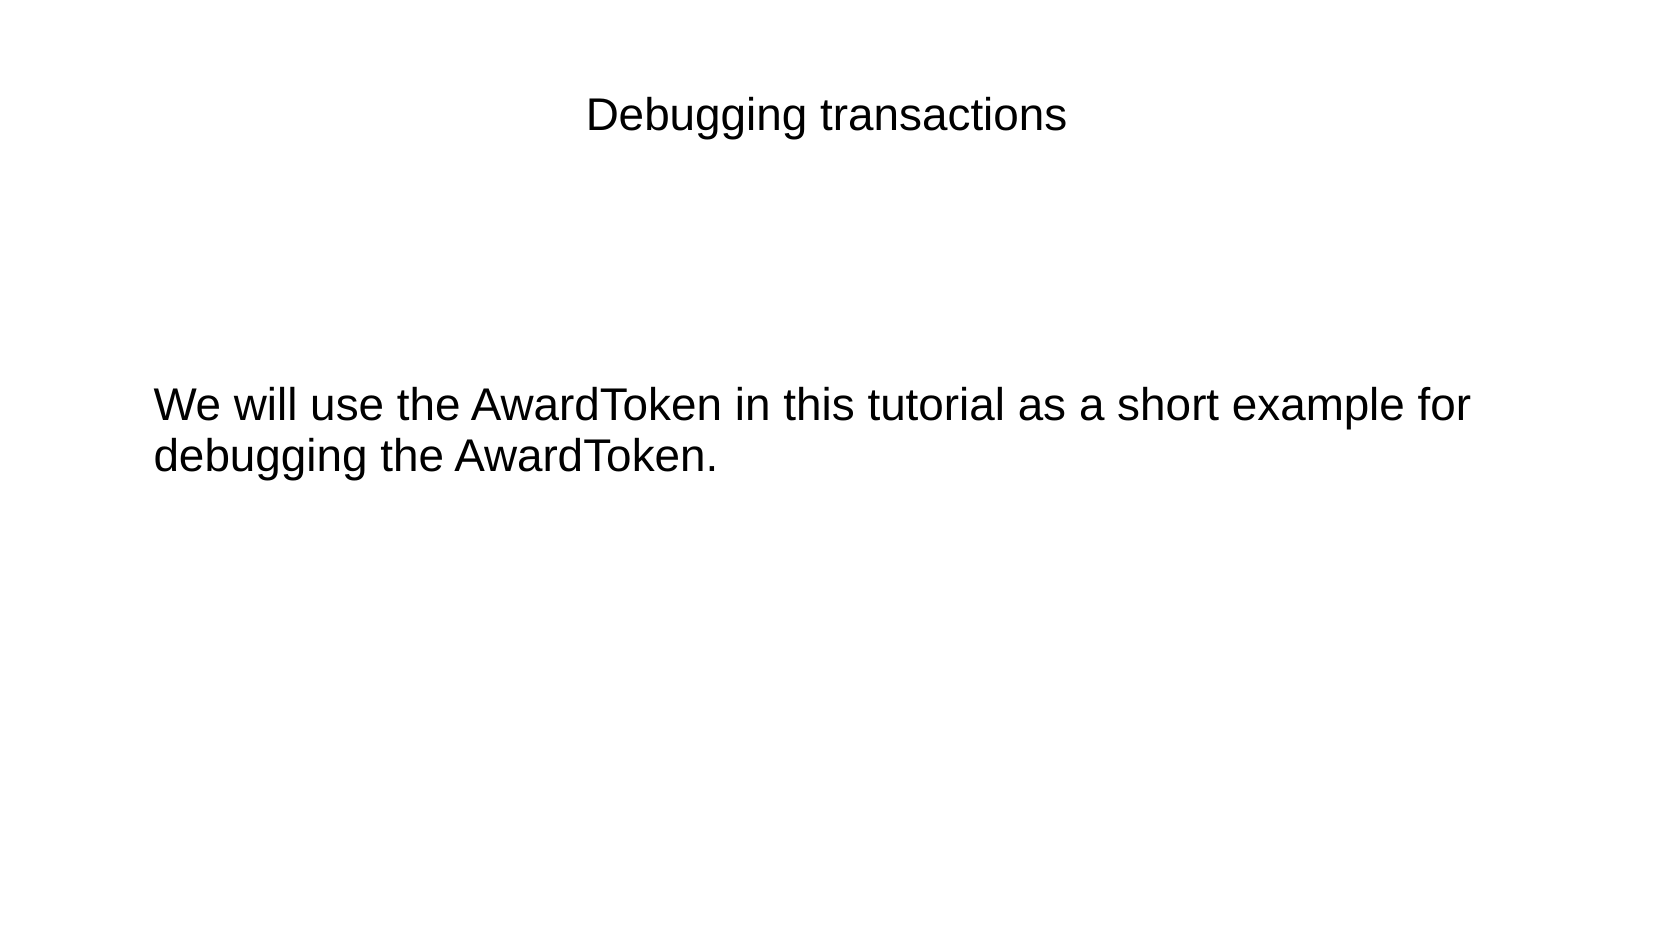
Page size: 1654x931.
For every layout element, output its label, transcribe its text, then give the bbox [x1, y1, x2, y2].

list We will use the AwardToken in this tutorial as a short example for debugging the AwardToken. [82, 217, 1571, 758]
title Debugging transactions [82, 37, 1571, 193]
